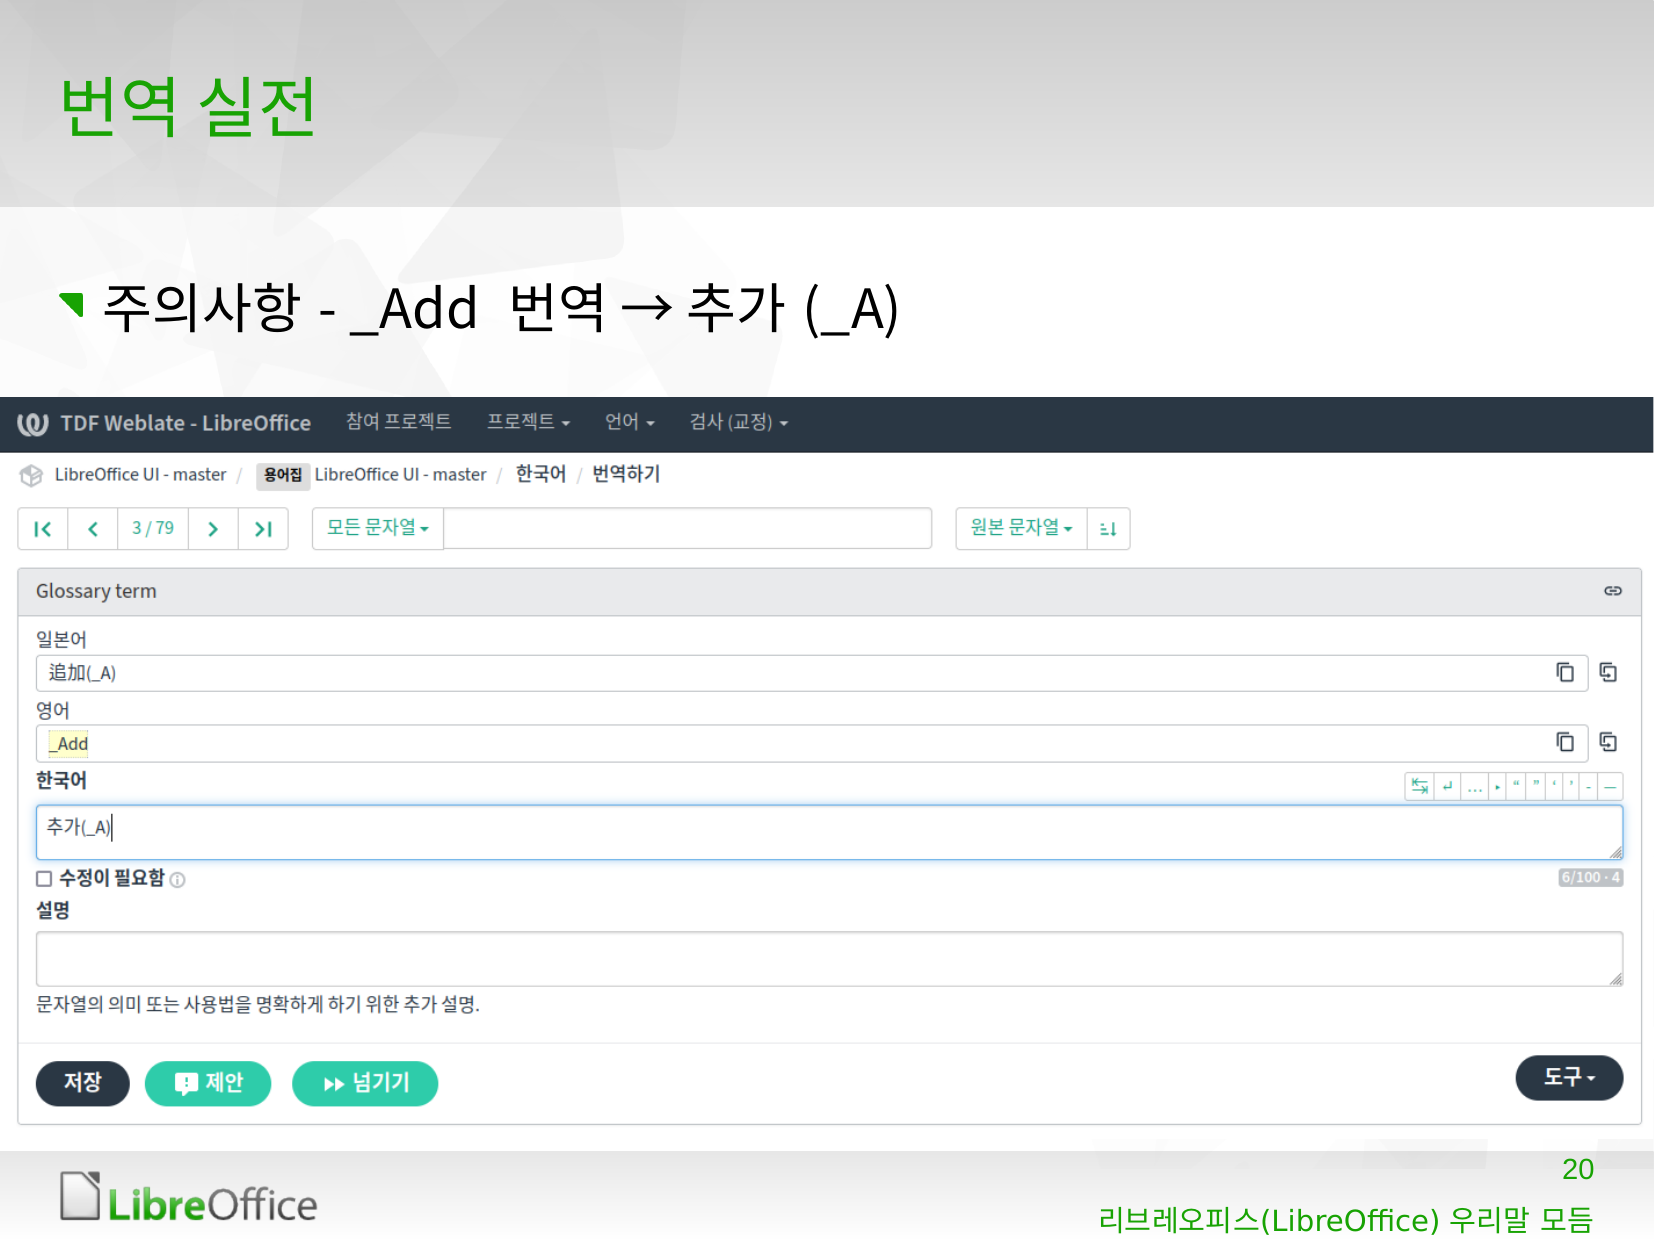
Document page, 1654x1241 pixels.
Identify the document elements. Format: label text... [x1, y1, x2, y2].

picture [41, 1152, 337, 1240]
picture [1582, 1161, 1590, 1169]
list 주의사항- _Add 번역 → 추가(_A) [59, 265, 1595, 397]
picture [0, 0, 1654, 1169]
title 번역 실전 [59, 29, 1595, 178]
